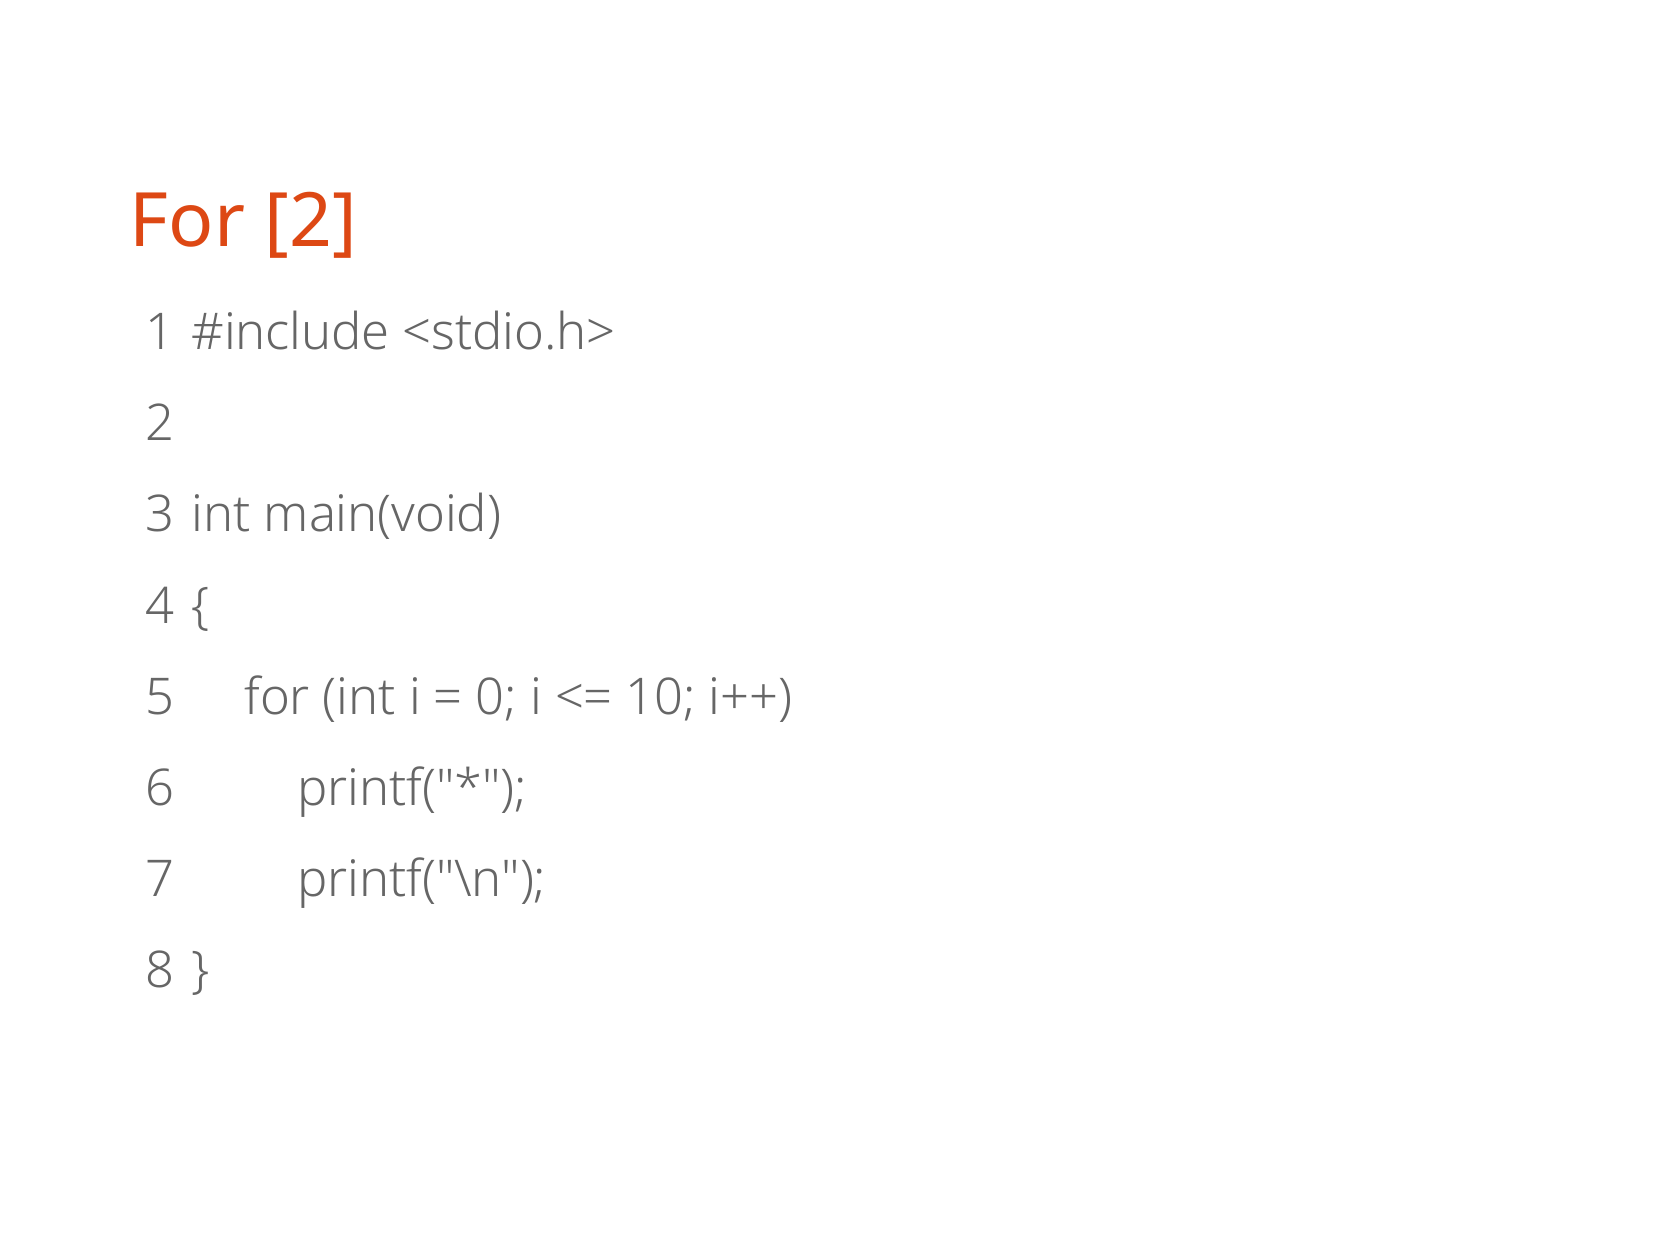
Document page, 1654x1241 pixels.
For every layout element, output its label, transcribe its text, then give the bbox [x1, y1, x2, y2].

list #include <stdio.h> int main(void) { for (int i = 0; i <= 10; i++) printf("*"); printf("\n"); } [129, 295, 1518, 1010]
title For [2] [129, 153, 1518, 281]
